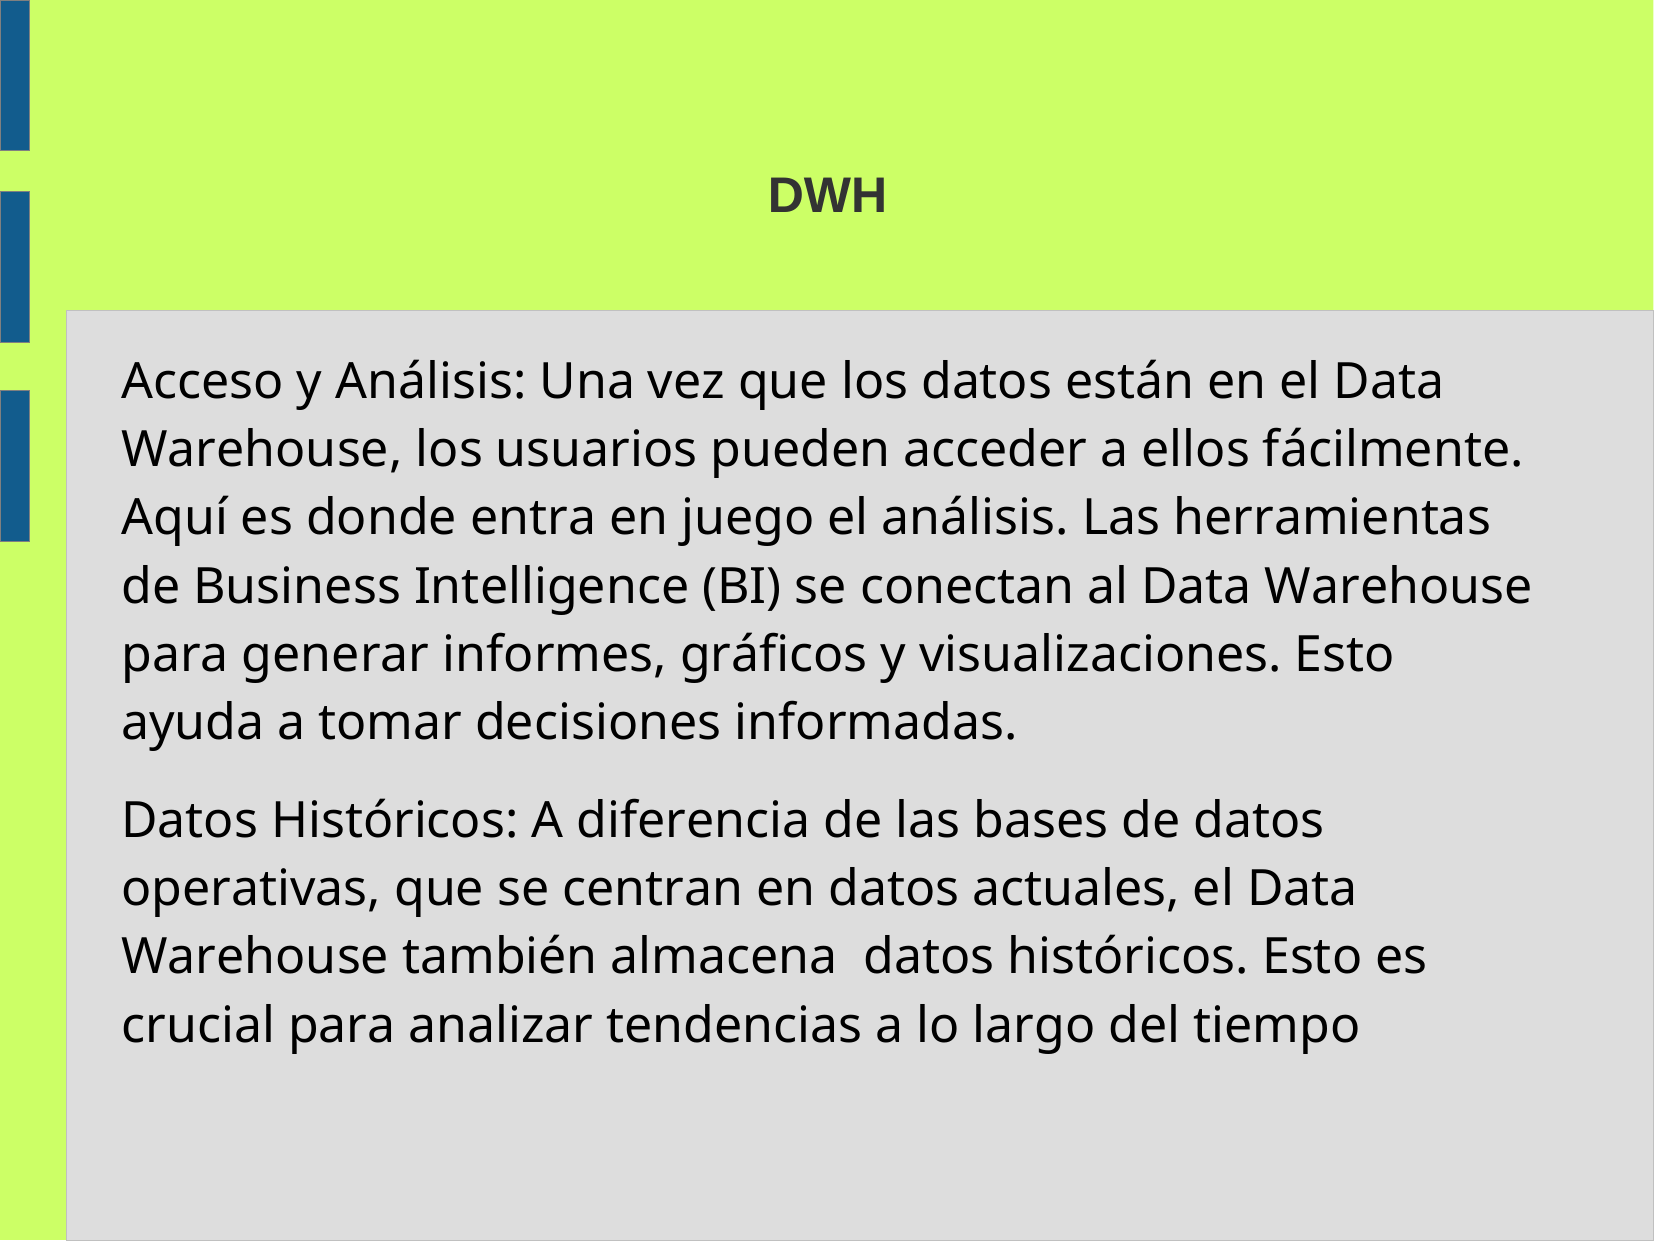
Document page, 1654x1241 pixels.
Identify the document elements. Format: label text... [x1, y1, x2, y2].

list Acceso y Análisis: Una vez que los datos están en el Data Warehouse, los usuarios pueden acceder a ellos fácilmente. Aquí es donde entra en juego el análisis. Las herramientas de Business Intelligence (BI) se conectan al Data Warehouse para generar informes, gráficos y visualizaciones. Esto ayuda a tomar decisiones informadas. Datos Históricos: A diferencia de las bases de datos operativas, que se centran en datos actuales, el Data Warehouse también almacena datos históricos. Esto es crucial para analizar tendencias a lo largo del tiempo [121, 344, 1534, 1127]
title DWH [121, 91, 1534, 299]
